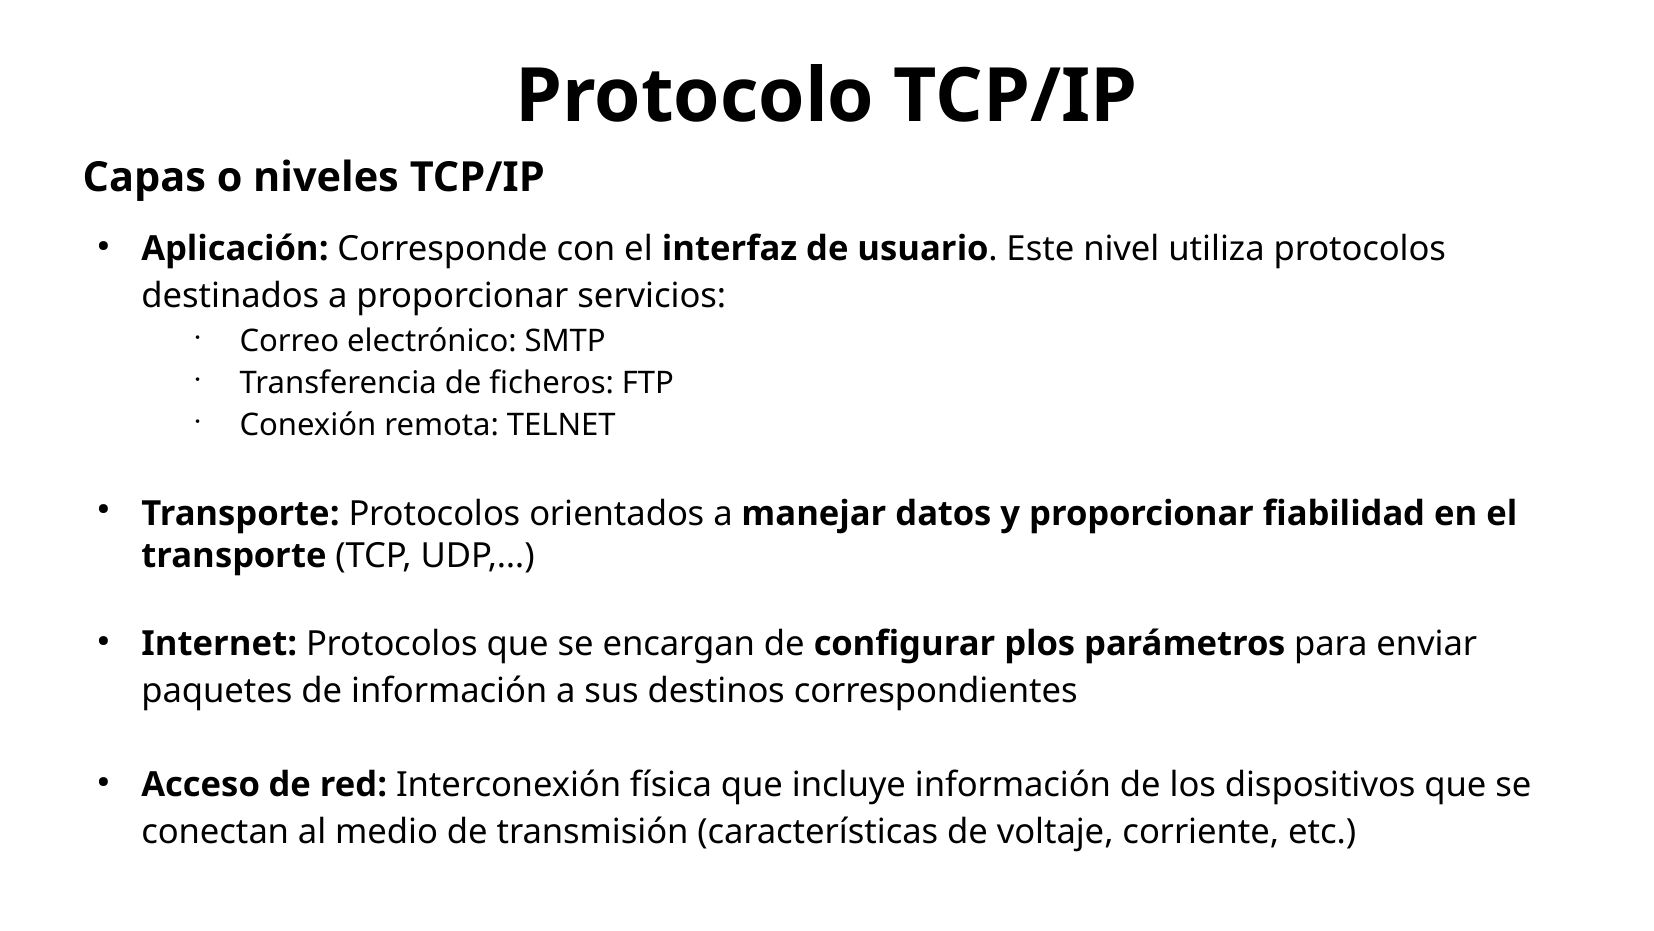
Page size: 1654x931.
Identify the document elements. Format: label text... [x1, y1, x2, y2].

list Capas o niveles TCP/IP Aplicación: Corresponde con el interfaz de usuario. Este nivel utiliza protocolos destinados a proporcionar servicios: Correo electrónico: SMTP Transferencia de ficheros: FTP Conexión remota: TELNET Transporte: Protocolos orientados a manejar datos y proporcionar fiabilidad en el transporte (TCP, UDP,…) Internet: Protocolos que se encargan de configurar plos parámetros para enviar paquetes de información a sus destinos correspondientes Acceso de red: Interconexión física que incluye información de los dispositivos que se conectan al medio de transmisión (características de voltaje, corriente, etc.) [82, 147, 1571, 857]
title Protocolo TCP/IP [82, 37, 1571, 147]
